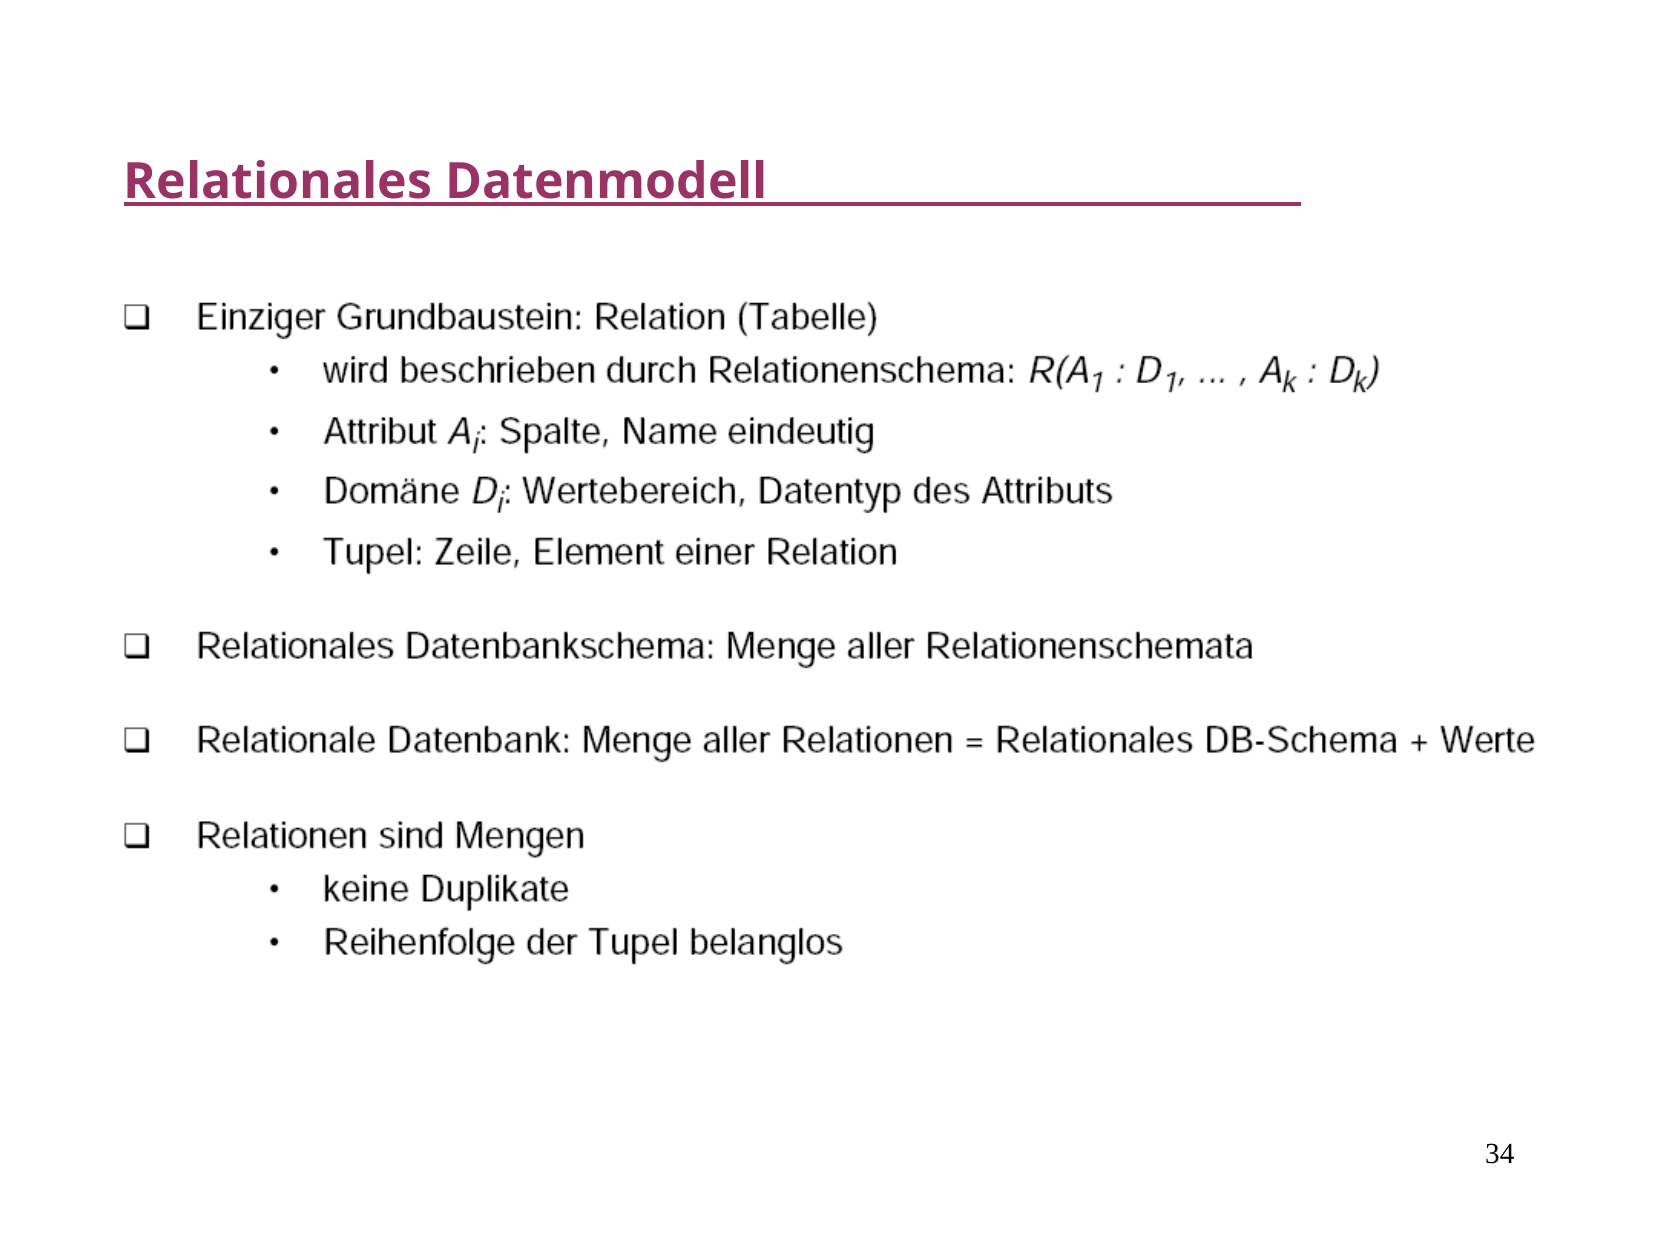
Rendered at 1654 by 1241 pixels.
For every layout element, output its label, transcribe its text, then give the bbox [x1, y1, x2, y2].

title Relationales Datenmodell [124, 110, 1530, 249]
picture [114, 289, 1551, 991]
